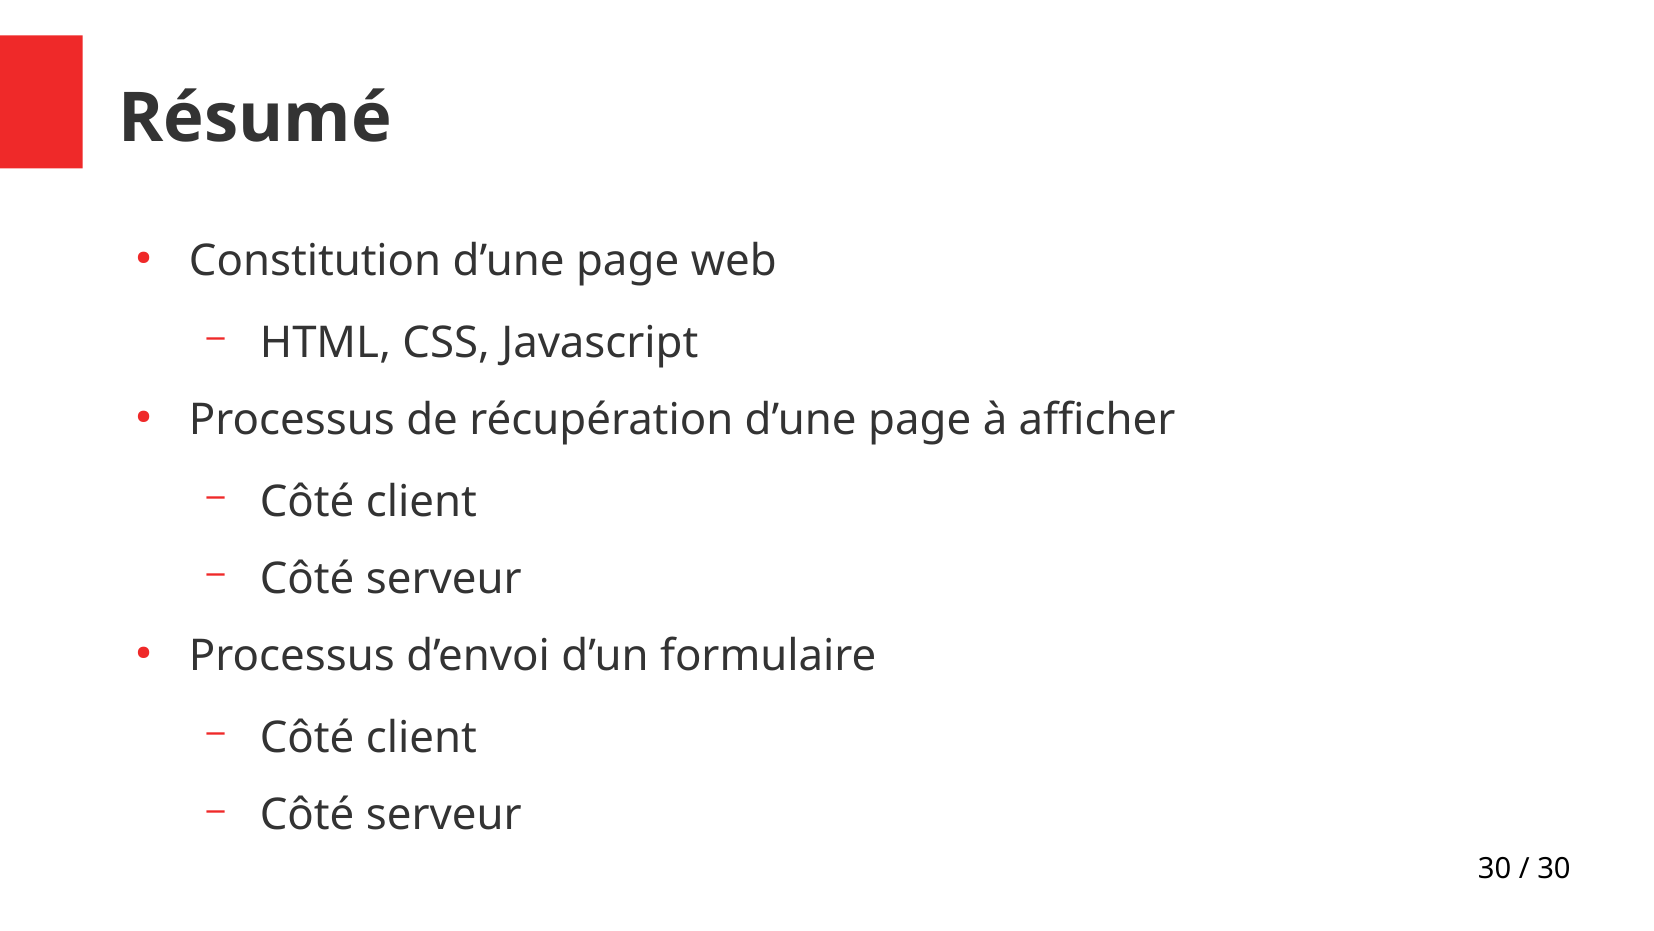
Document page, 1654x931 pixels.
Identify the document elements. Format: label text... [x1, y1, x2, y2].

list Constitution d’une page web HTML, CSS, Javascript Processus de récupération d’une page à afficher Côté client Côté serveur Processus d’envoi d’un formulaire Côté client Côté serveur [118, 265, 1536, 806]
title Résumé [118, 37, 1571, 193]
